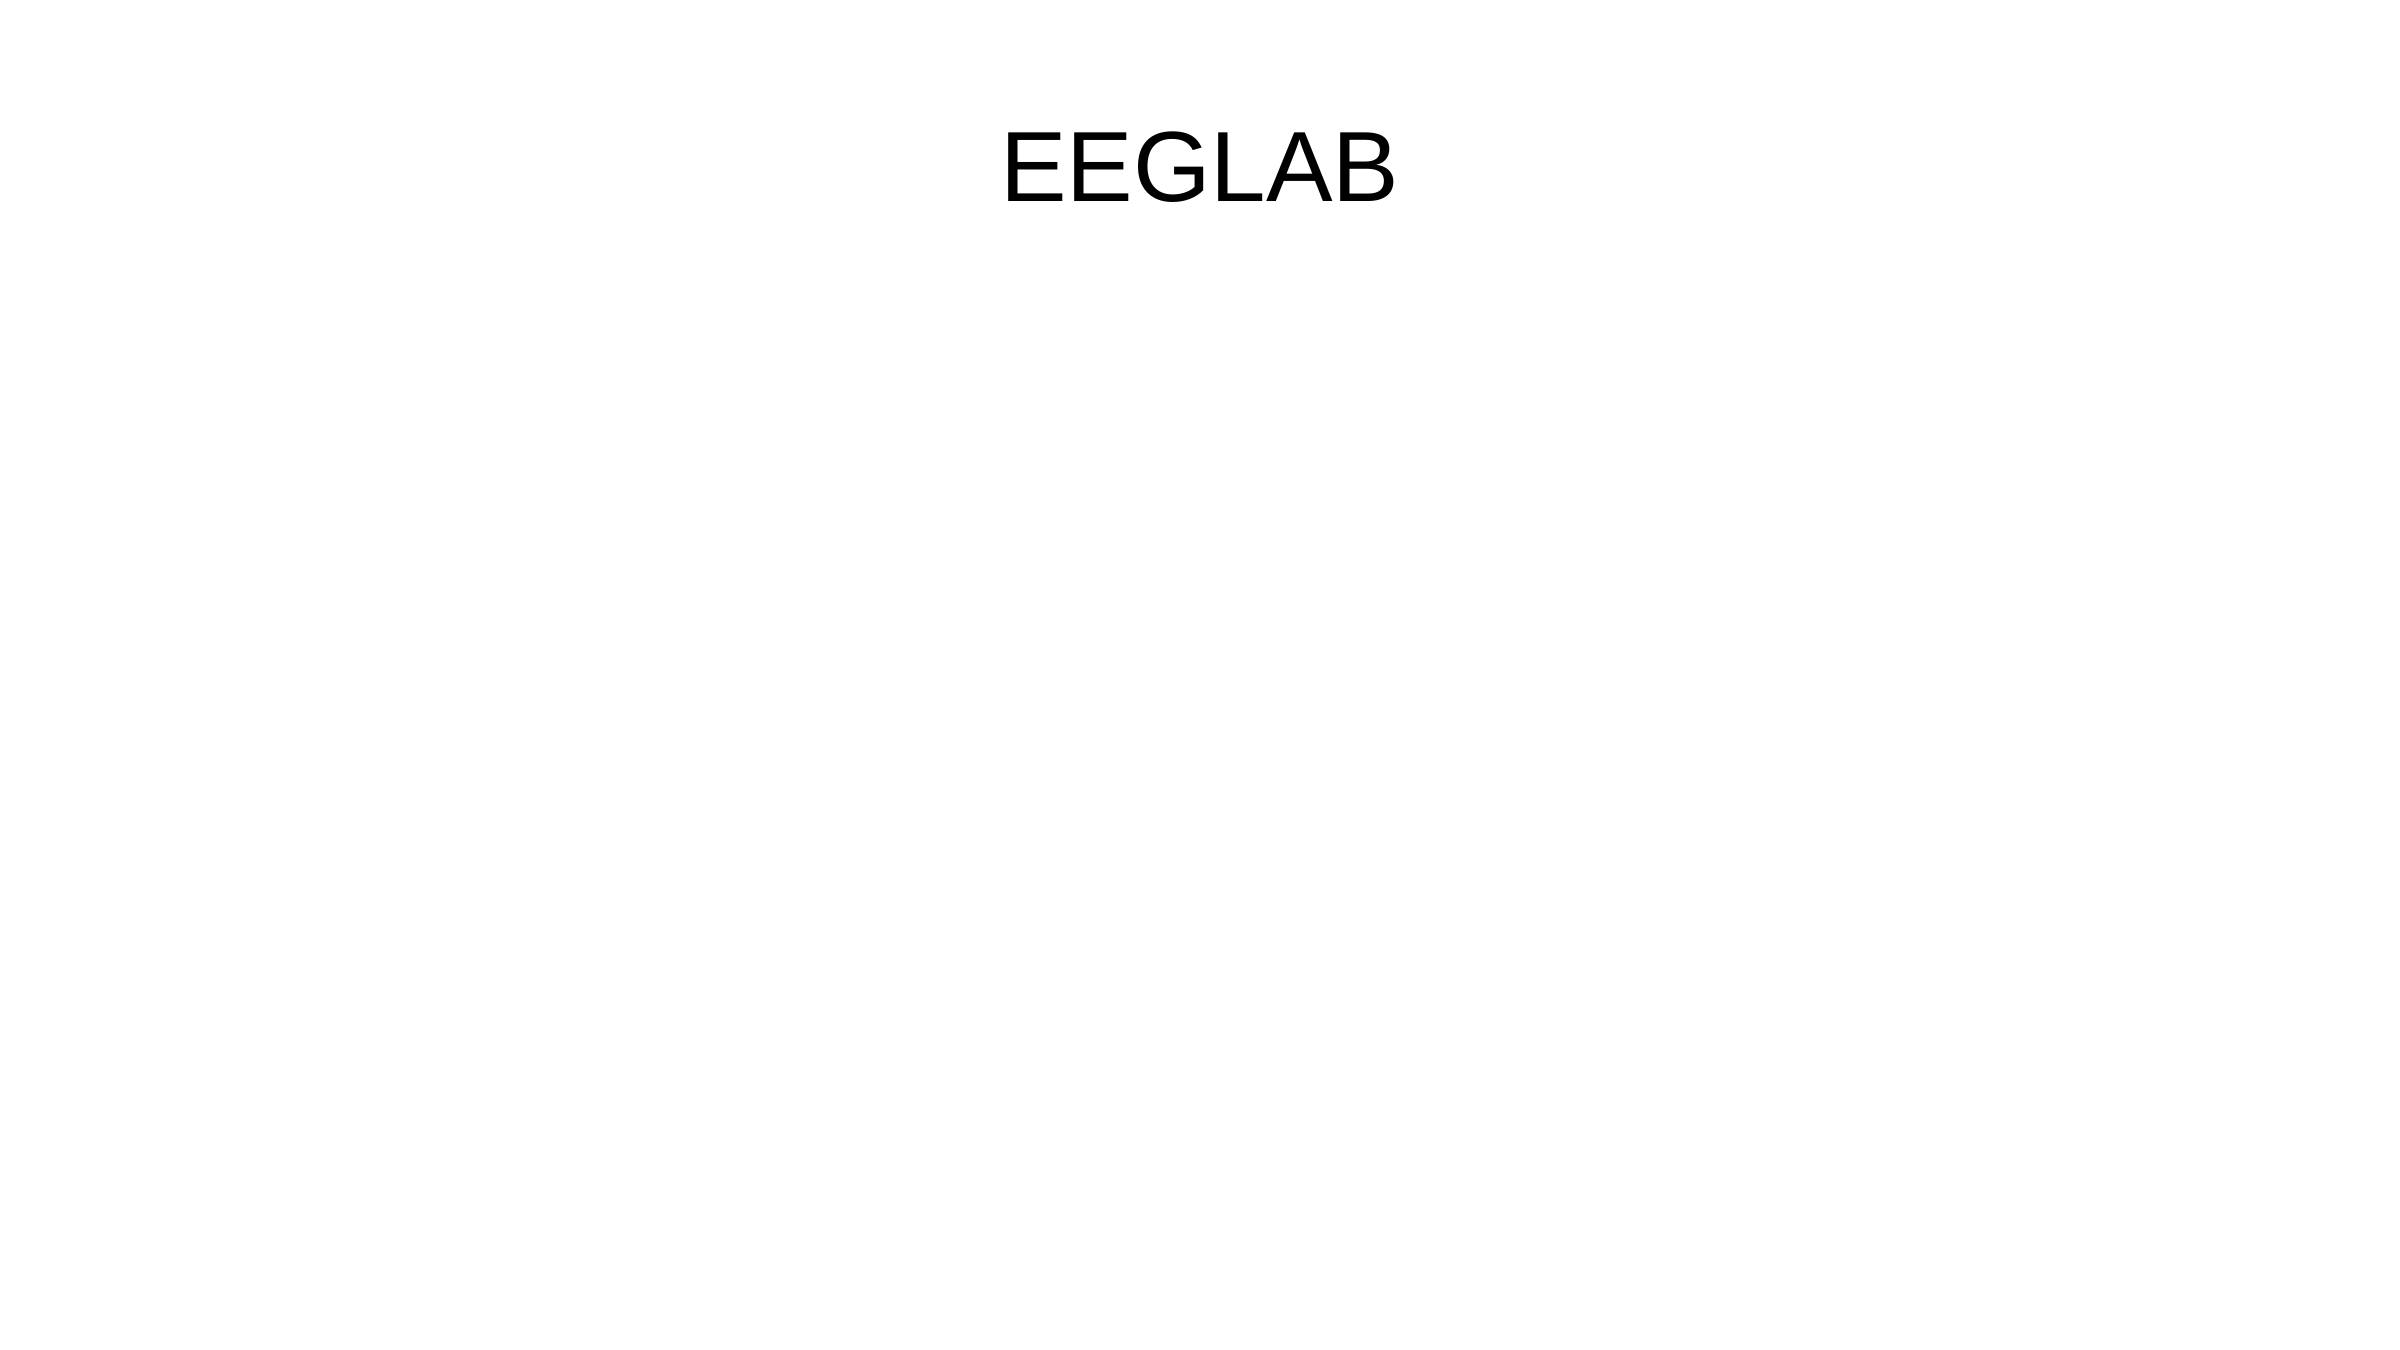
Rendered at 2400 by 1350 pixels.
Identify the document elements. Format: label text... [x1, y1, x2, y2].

title EEGLAB [120, 53, 2280, 280]
